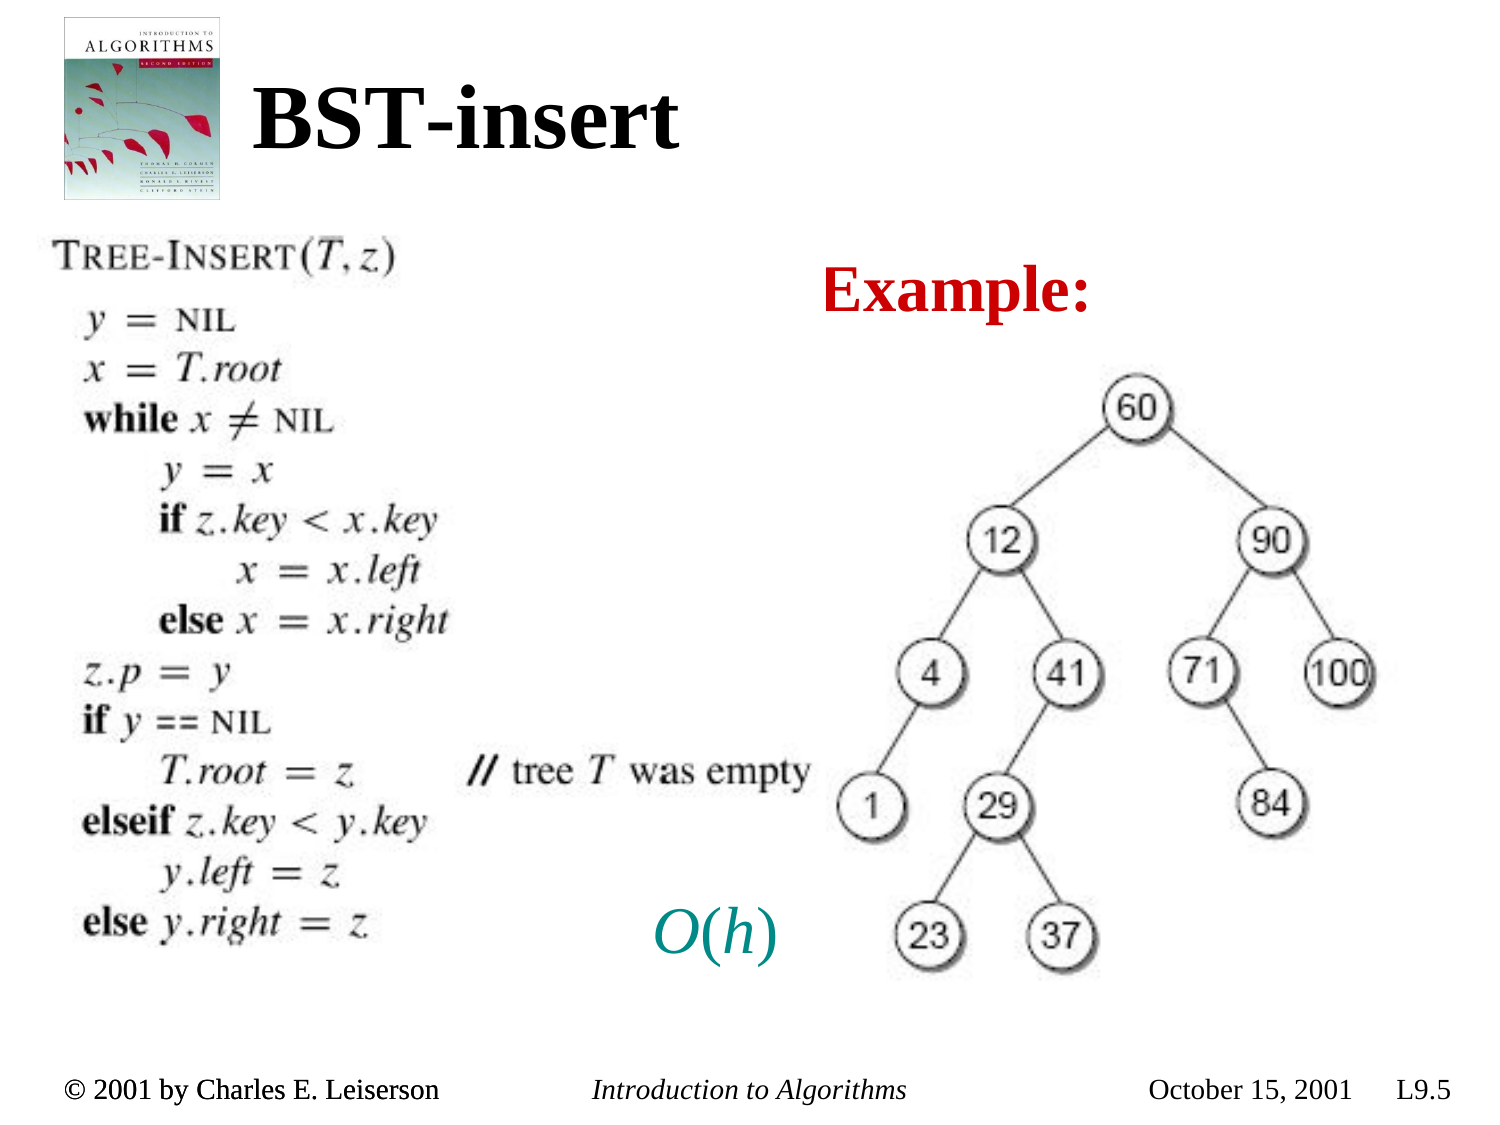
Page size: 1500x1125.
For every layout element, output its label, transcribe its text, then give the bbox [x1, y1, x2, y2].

text_box O(h) [637, 879, 794, 975]
picture [37, 234, 1401, 1013]
text_box Example: [826, 237, 1109, 333]
text_box October 15, 2001 L9.<number> [1025, 1062, 1467, 1113]
text_box BST-insert [237, 24, 1476, 213]
picture [64, 17, 220, 200]
text_box Introduction to Algorithms [577, 1062, 923, 1113]
